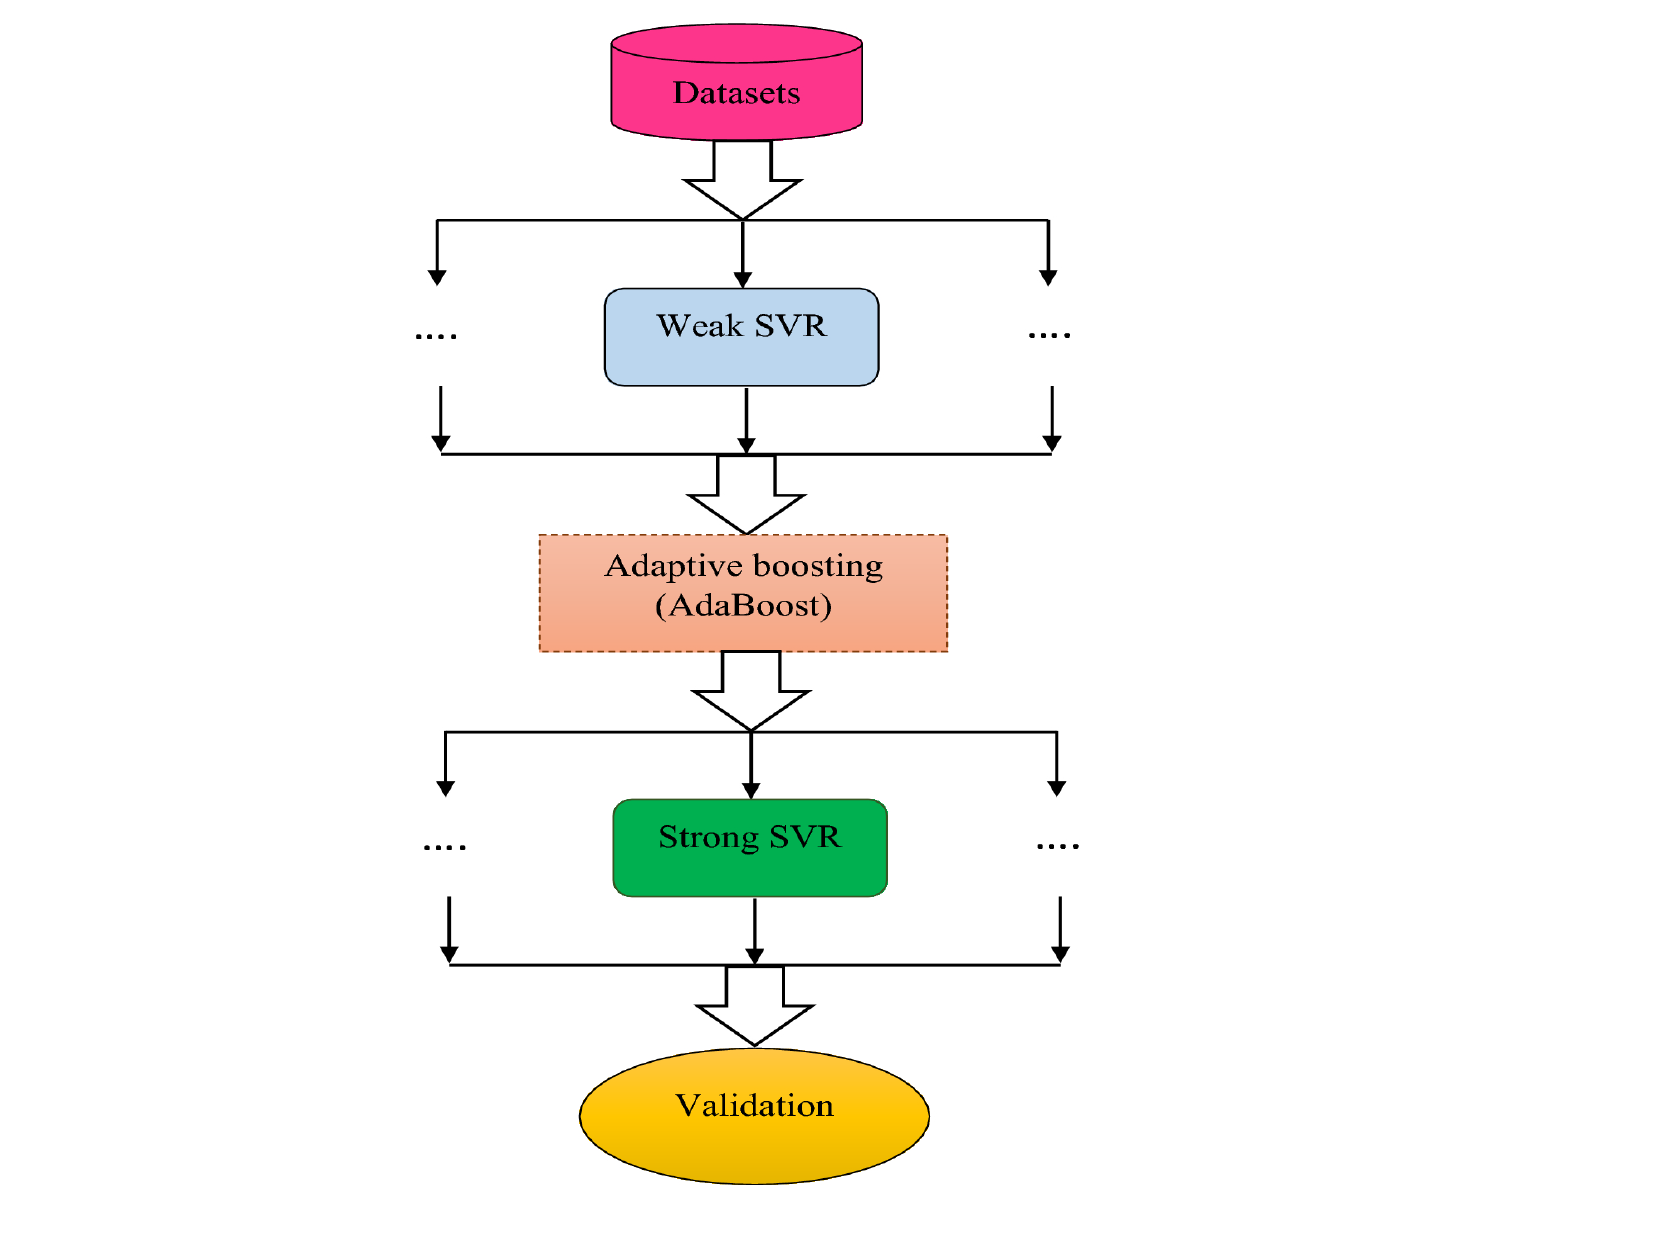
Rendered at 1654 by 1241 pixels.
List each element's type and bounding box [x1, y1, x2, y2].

picture [412, 22, 1081, 1186]
